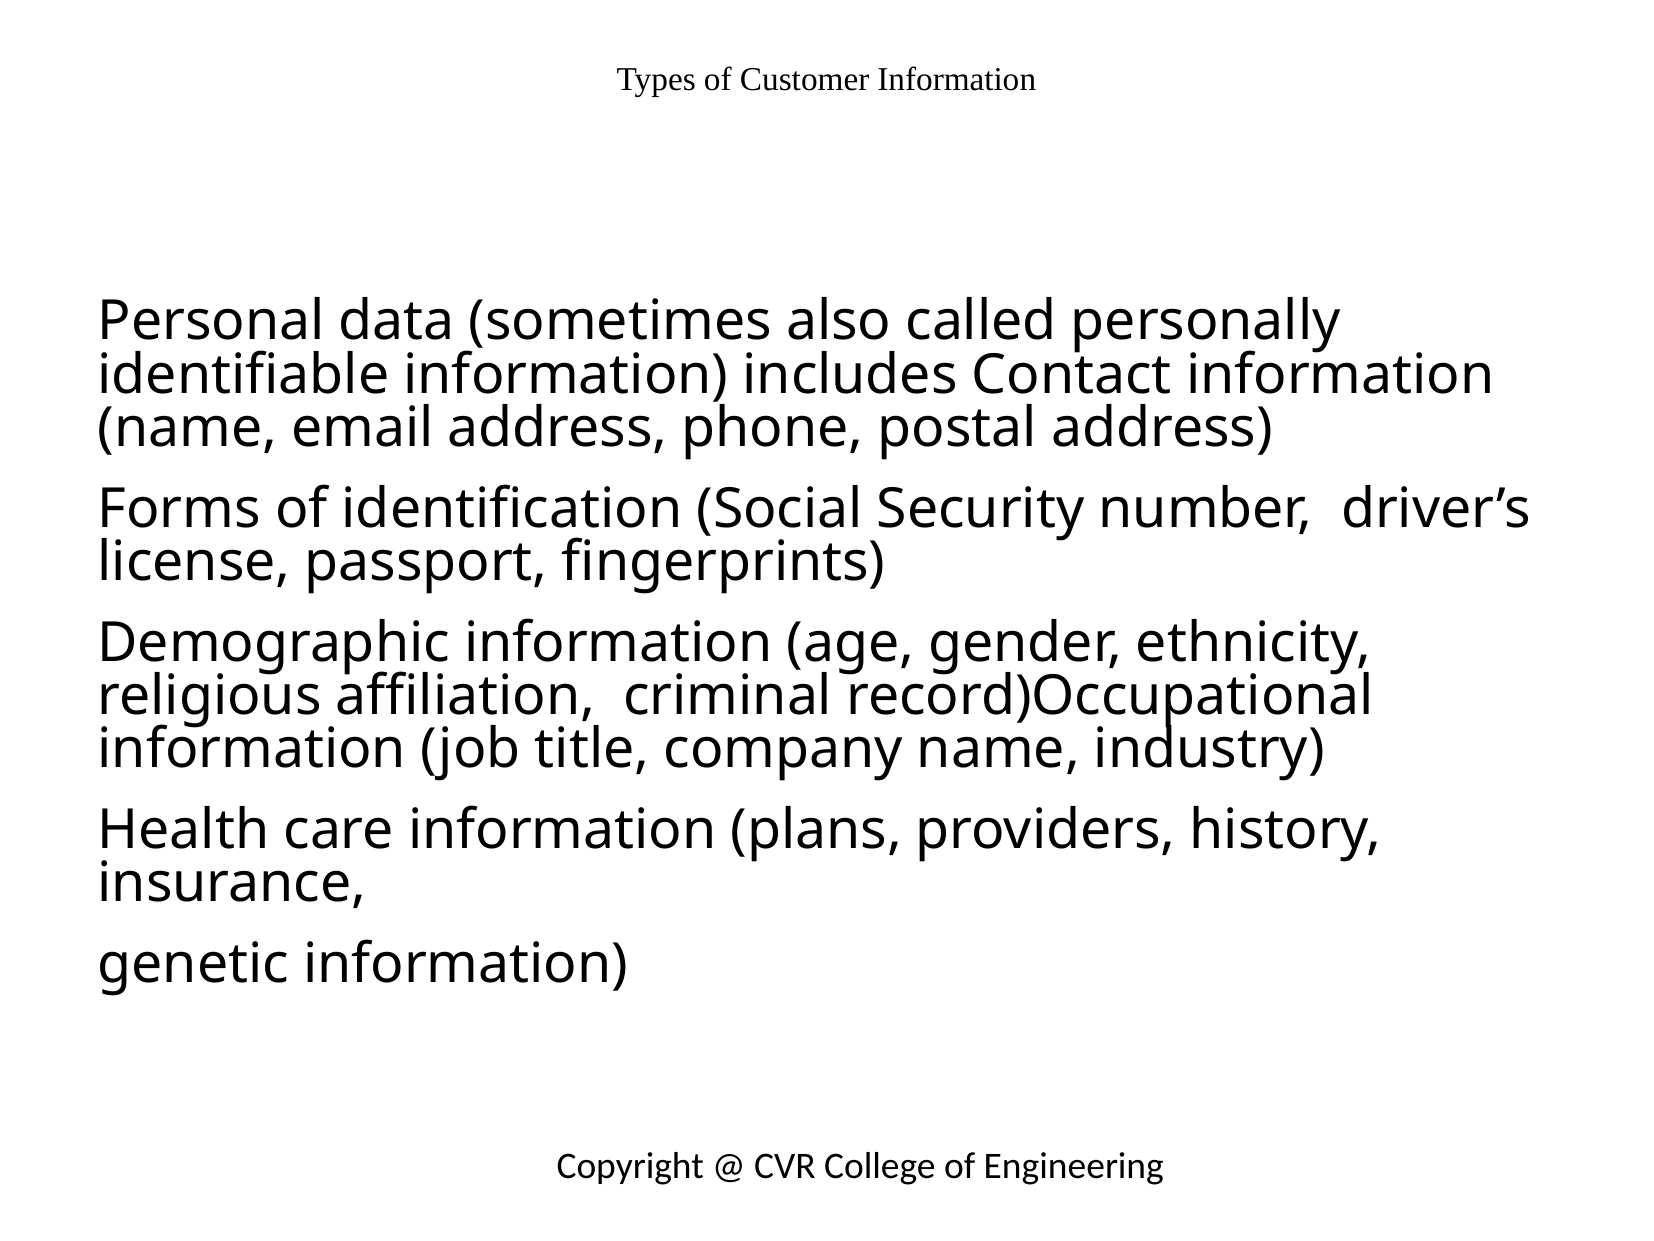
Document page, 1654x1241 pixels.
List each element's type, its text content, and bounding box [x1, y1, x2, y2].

title Types of Customer Information [82, 49, 1571, 257]
list Personal data (sometimes also called personally identifiable information) includes Contact information (name, email address, phone, postal address) Forms of identification (Social Security number, driver’s license, passport, fingerprints) Demographic information (age, gender, ethnicity, religious affiliation, criminal record)Occupational information (job title, company name, industry) Health care information (plans, providers, history, insurance, genetic information) [82, 290, 1571, 1010]
